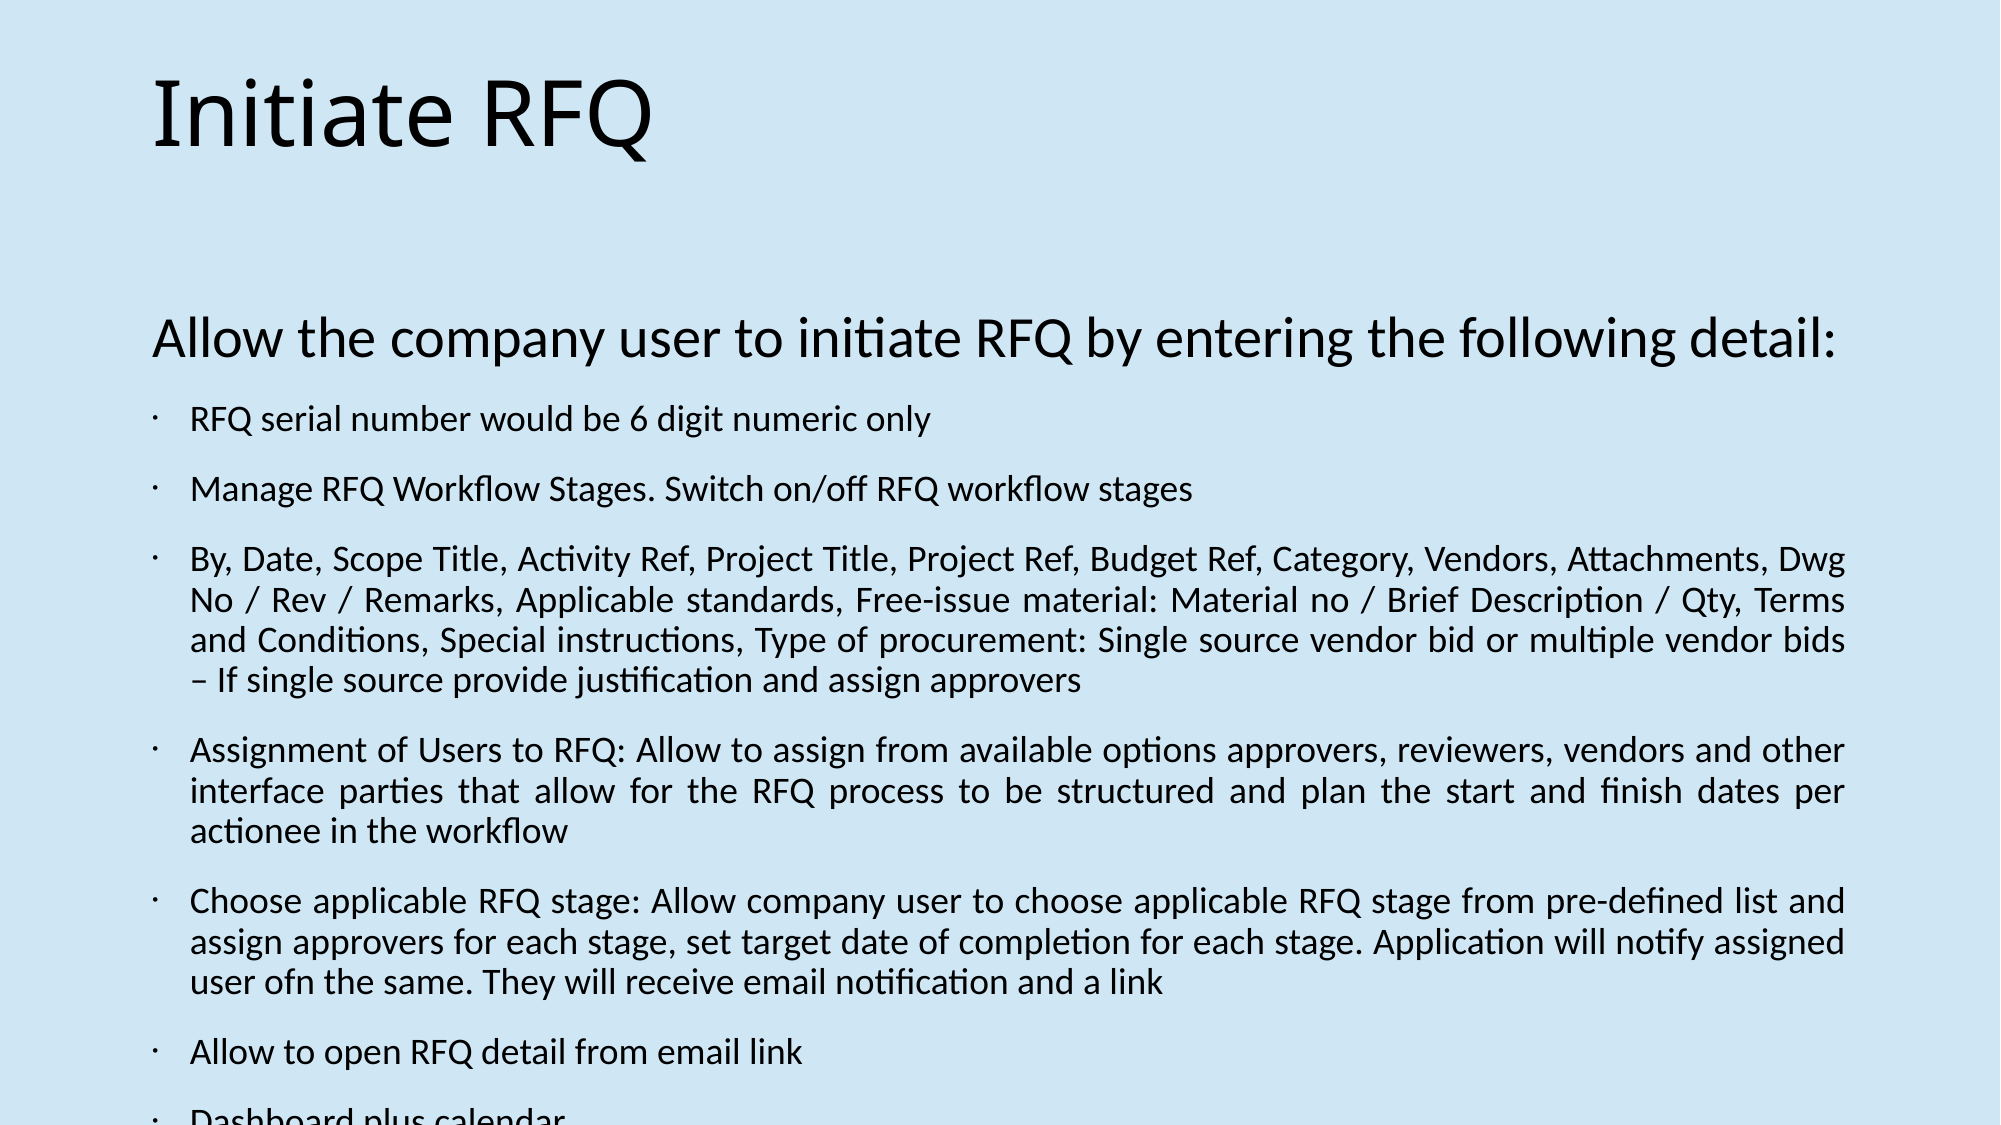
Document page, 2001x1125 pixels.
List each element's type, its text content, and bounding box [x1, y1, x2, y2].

list Allow the company user to initiate RFQ by entering the following detail: RFQ serial number would be 6 digit numeric only Manage RFQ Workflow Stages. Switch on/off RFQ workflow stages By, Date, Scope Title, Activity Ref, Project Title, Project Ref, Budget Ref, Category, Vendors, Attachments, Dwg No / Rev / Remarks, Applicable standards, Free-issue material: Material no / Brief Description / Qty, Terms and Conditions, Special instructions, Type of procurement: Single source vendor bid or multiple vendor bids – If single source provide justification and assign approvers Assignment of Users to RFQ: Allow to assign from available options approvers, reviewers, vendors and other interface parties that allow for the RFQ process to be structured and plan the start and finish dates per actionee in the workflow Choose applicable RFQ stage: Allow company user to choose applicable RFQ stage from pre-defined list and assign approvers for each stage, set target date of completion for each stage. Application will notify assigned user ofn the same. They will receive email notification and a link Allow to open RFQ detail from email link Dashboard plus calendar [137, 299, 1863, 1014]
title Initiate RFQ [137, 59, 1863, 278]
